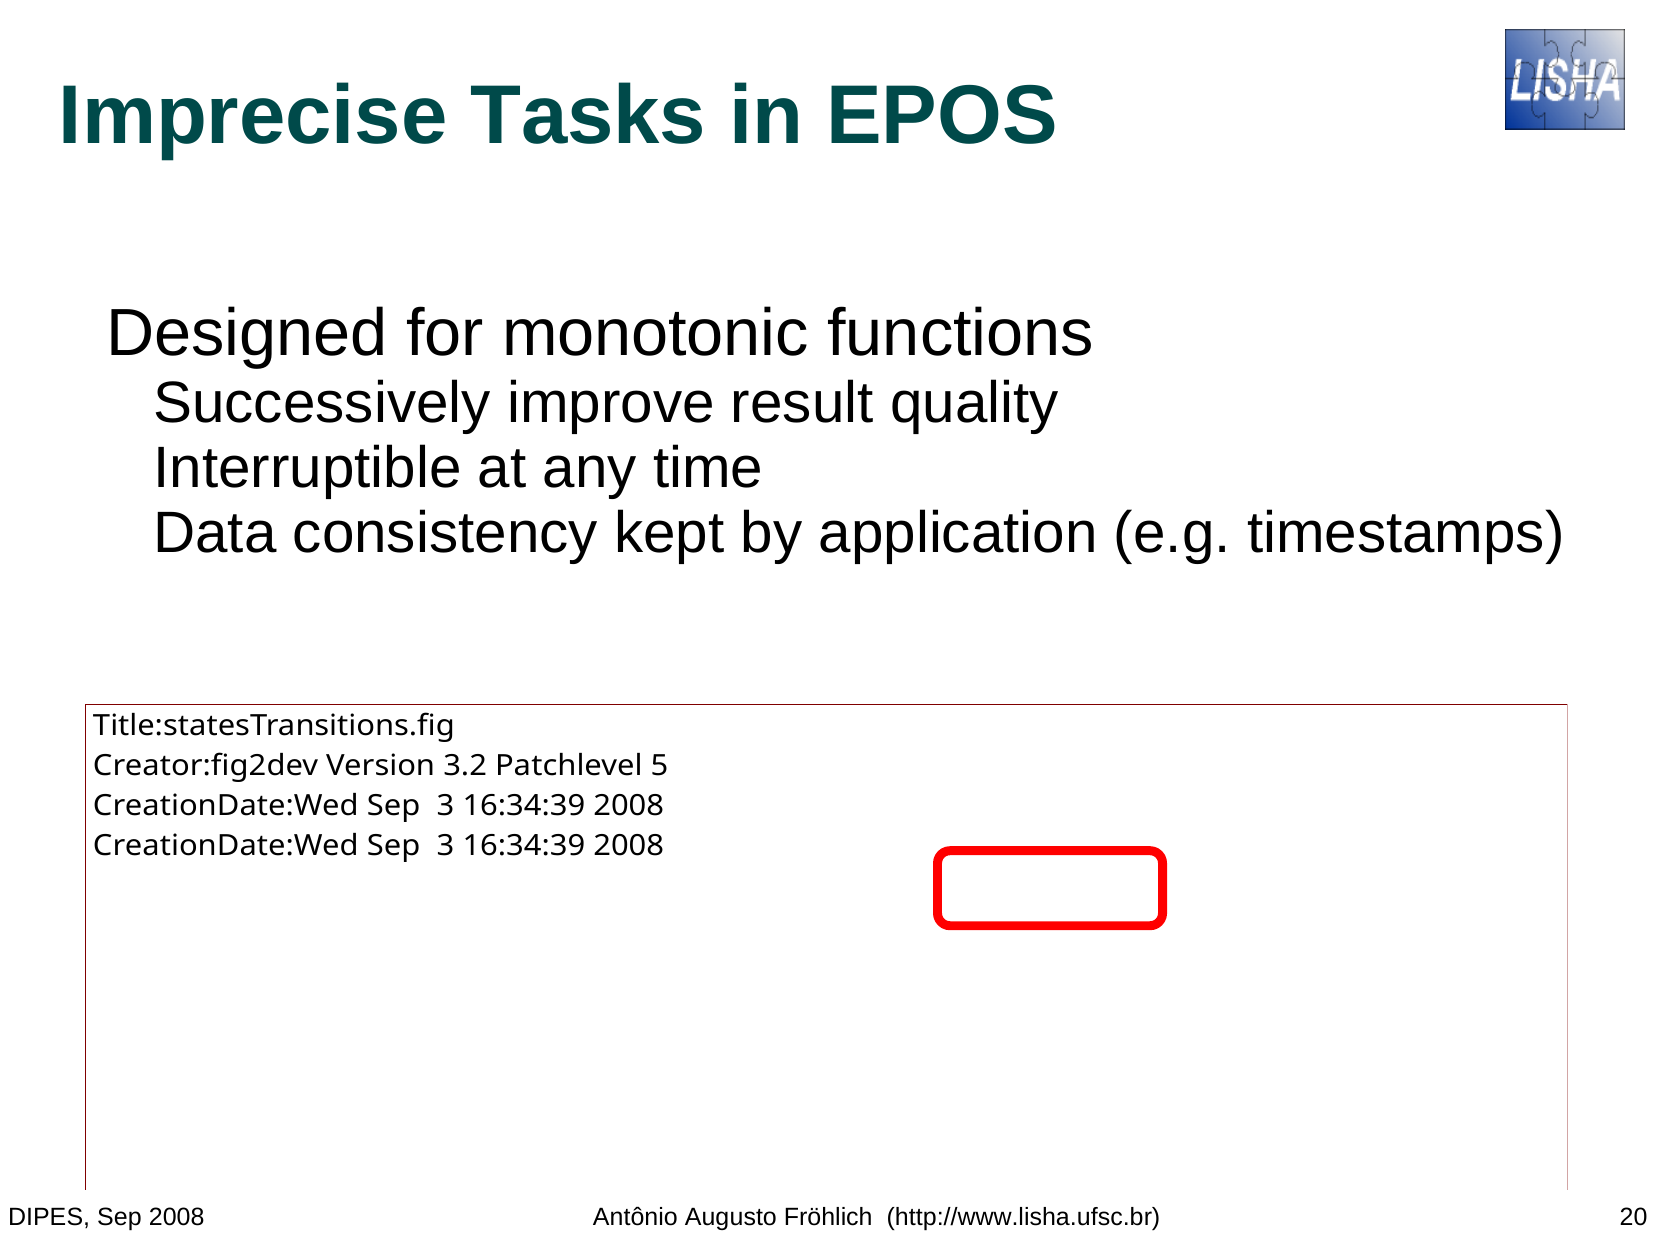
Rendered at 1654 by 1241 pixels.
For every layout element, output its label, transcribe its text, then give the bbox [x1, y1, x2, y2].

picture [1505, 29, 1625, 130]
title Imprecise Tasks in EPOS [58, 11, 1463, 219]
list Designed for monotonic functions Successively improve result quality Interruptible at any time Data consistency kept by application (e.g. timestamps) [59, 295, 1595, 1182]
text_box [937, 850, 1163, 926]
picture [82, 702, 1568, 1190]
